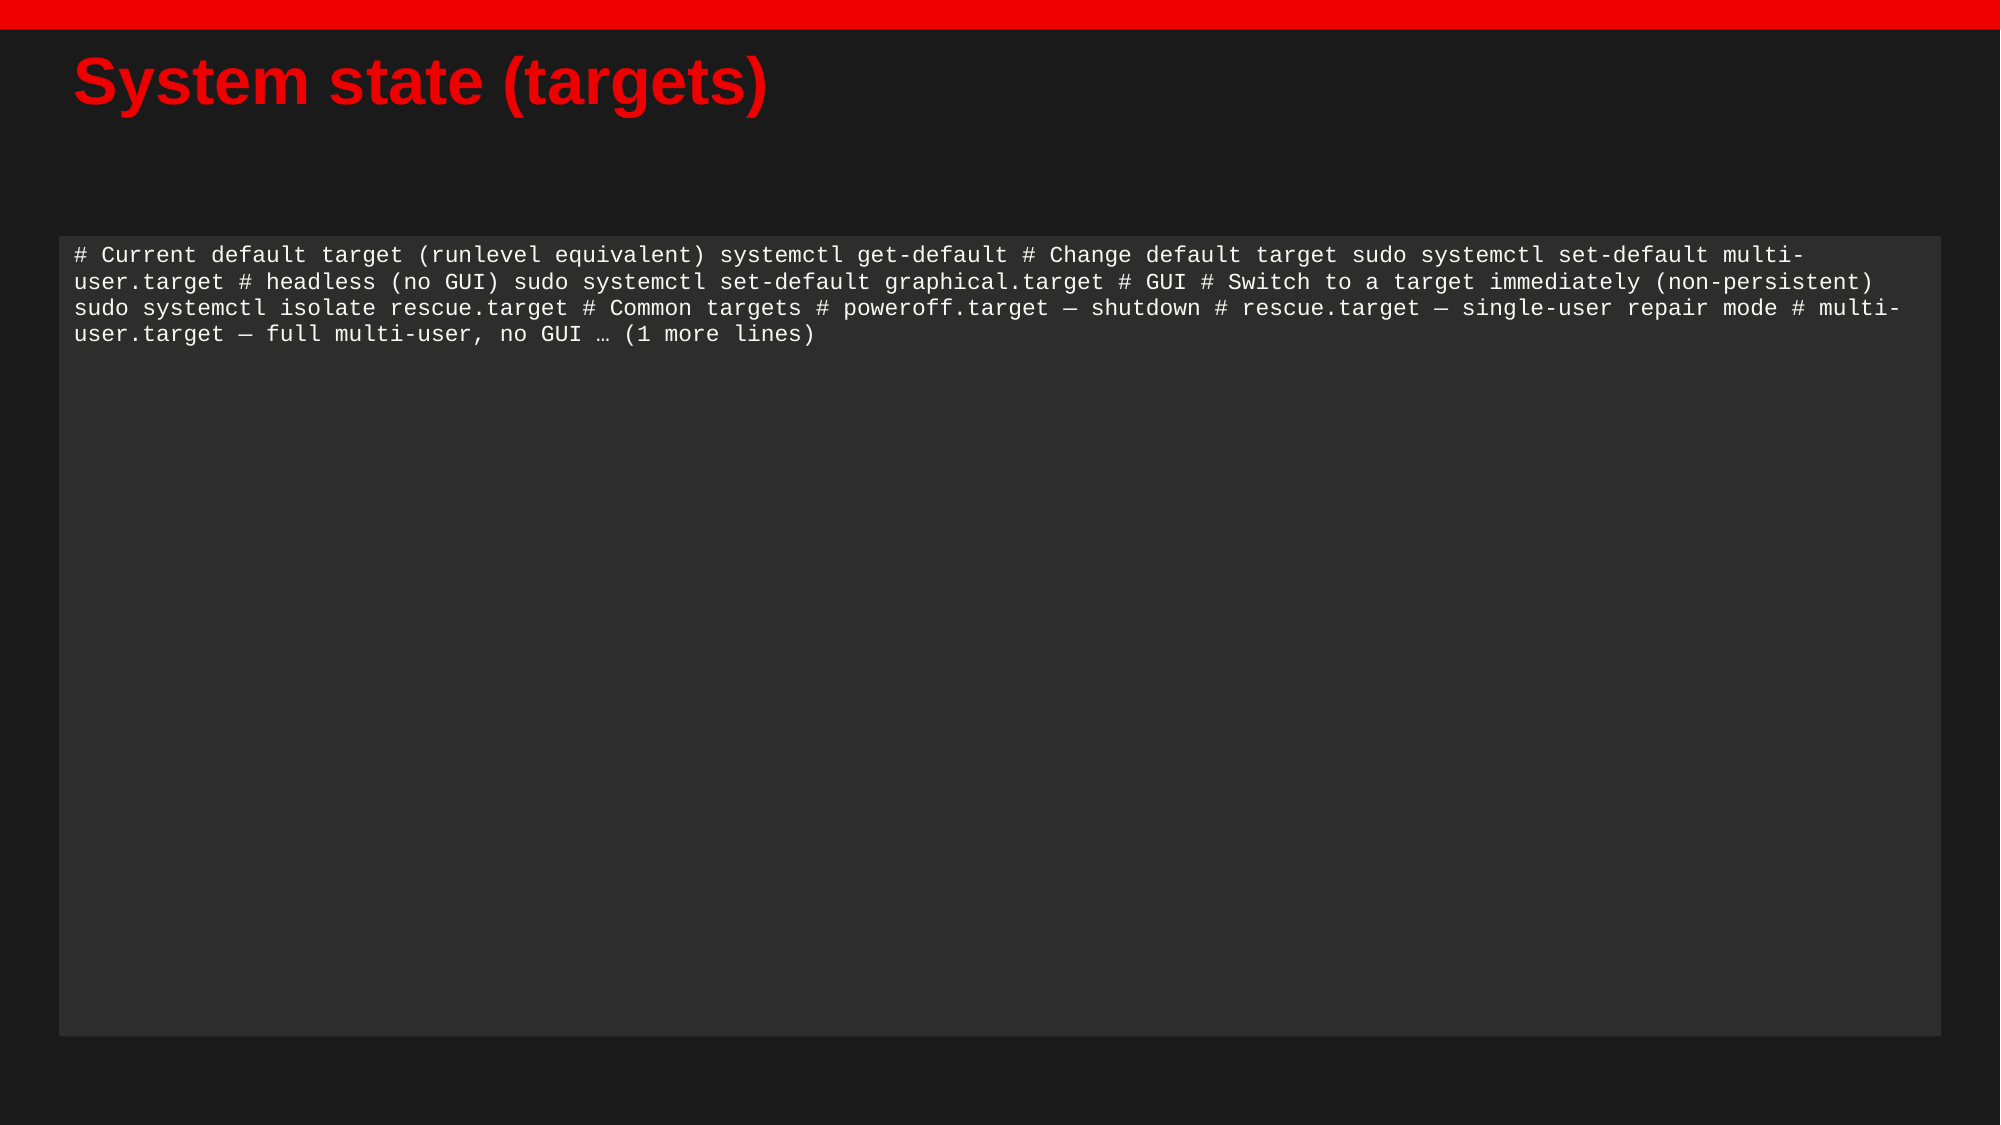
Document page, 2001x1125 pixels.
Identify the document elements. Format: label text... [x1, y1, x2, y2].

text_box # Current default target (runlevel equivalent) systemctl get-default # Change default target sudo systemctl set-default multi-user.target # headless (no GUI) sudo systemctl set-default graphical.target # GUI # Switch to a target immediately (non-persistent) sudo systemctl isolate rescue.target # Common targets # poweroff.target — shutdown # rescue.target — single-user repair mode # multi-user.target — full multi-user, no GUI … (1 more lines) [59, 236, 1942, 1037]
text_box System state (targets) [59, 36, 1942, 208]
text_box [0, 0, 2001, 30]
